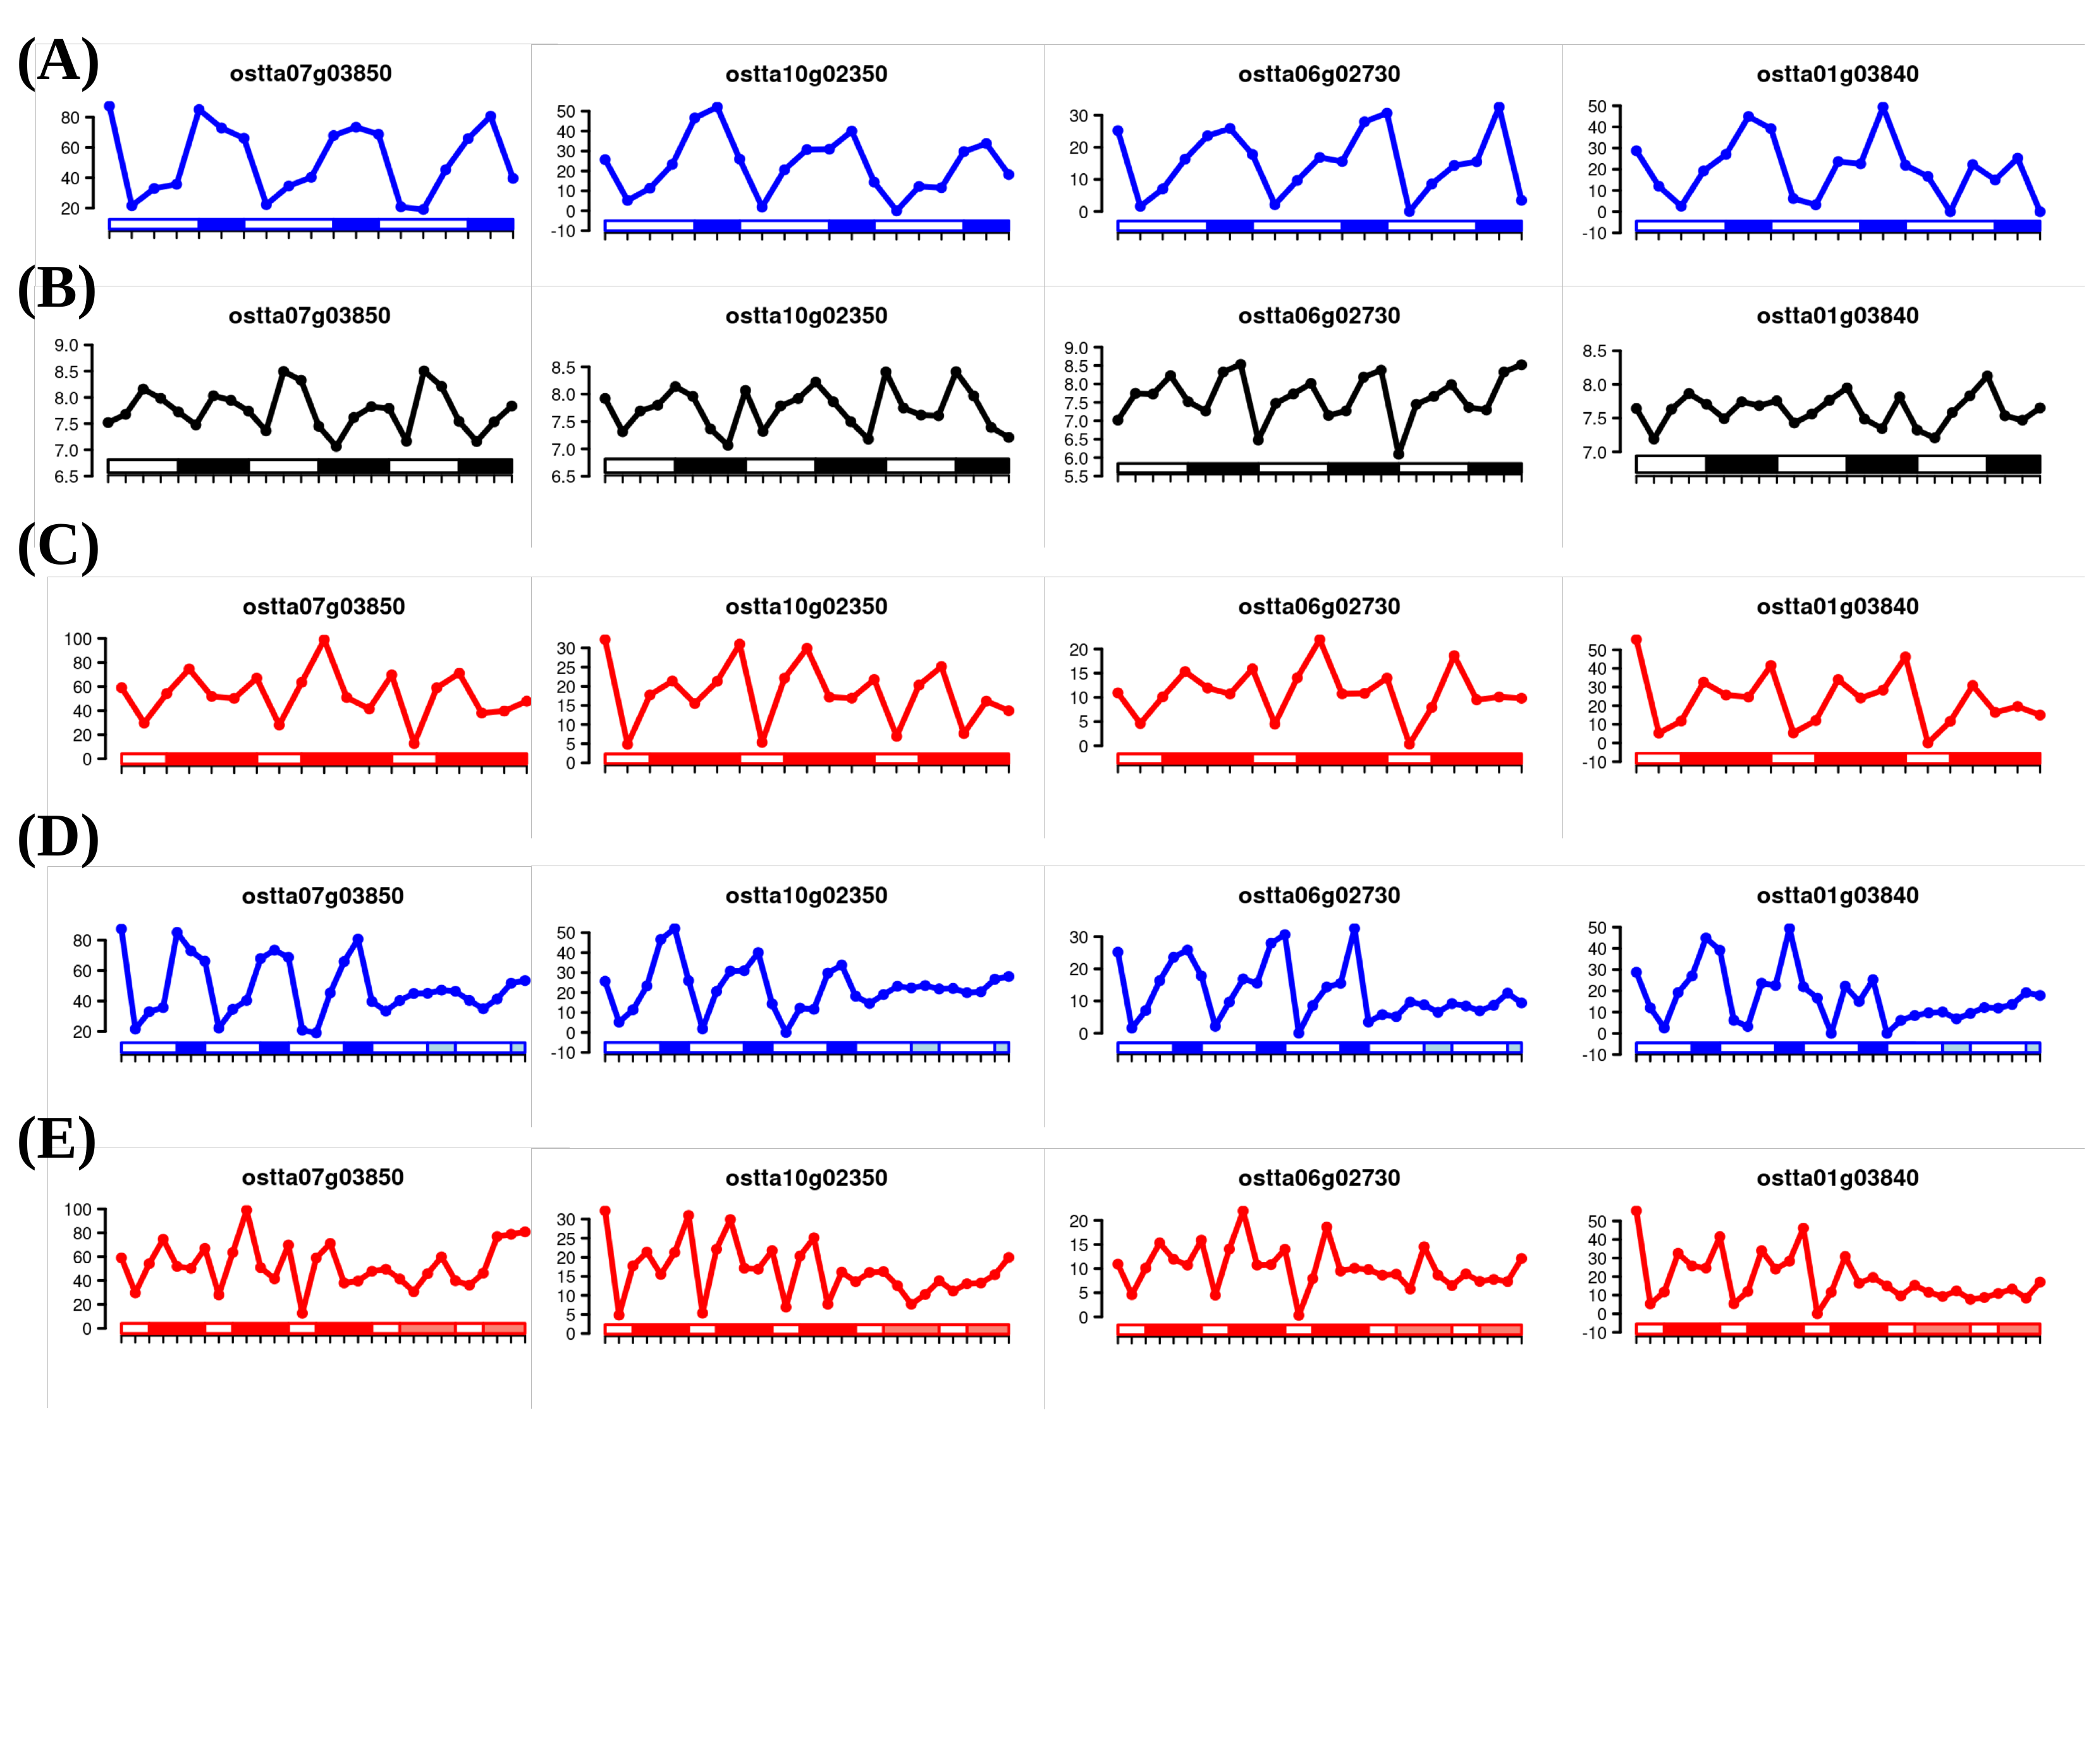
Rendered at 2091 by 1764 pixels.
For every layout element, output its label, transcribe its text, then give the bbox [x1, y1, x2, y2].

text_box (A) [0, 20, 226, 97]
picture [47, 866, 2085, 1127]
text_box (D) [0, 797, 226, 874]
picture [47, 1148, 2085, 1409]
text_box (B) [0, 248, 226, 325]
picture [34, 44, 2085, 548]
text_box (C) [0, 505, 226, 582]
picture [47, 577, 2085, 839]
text_box (E) [0, 1099, 226, 1176]
